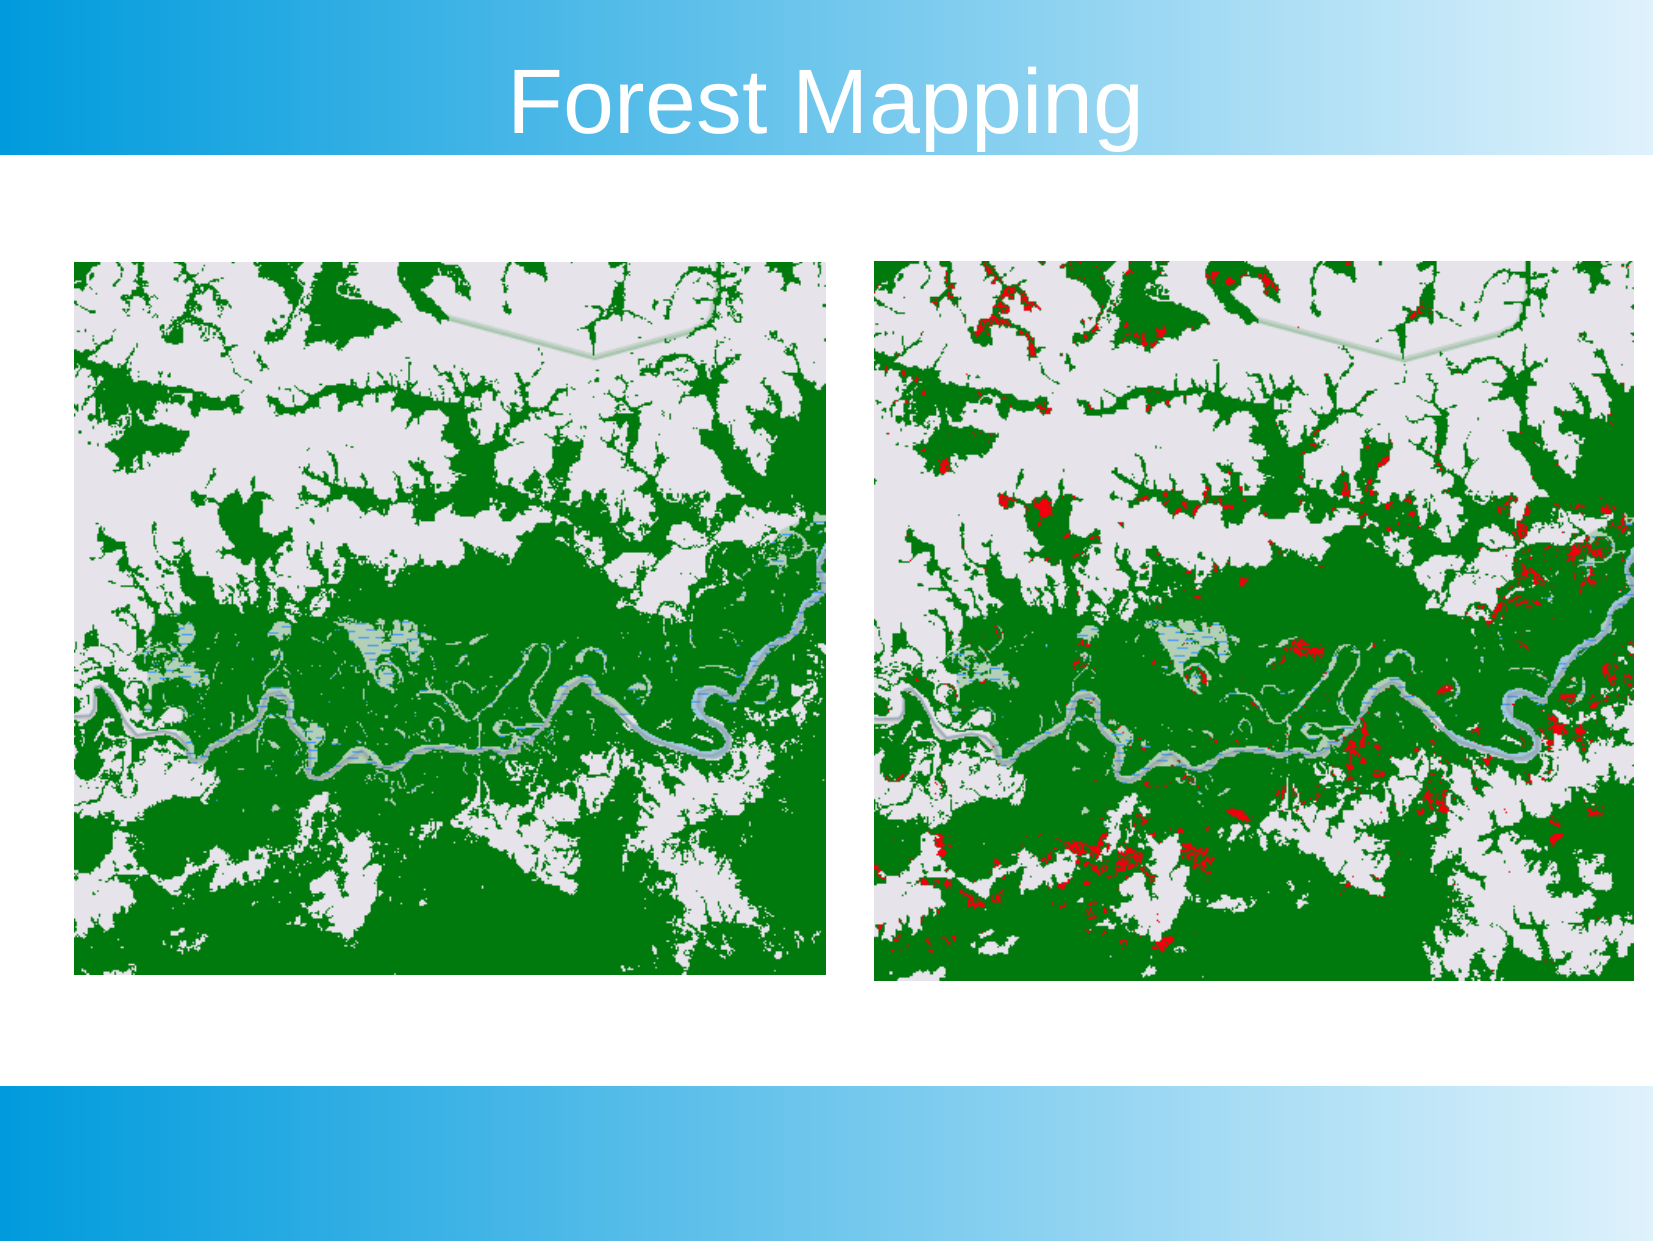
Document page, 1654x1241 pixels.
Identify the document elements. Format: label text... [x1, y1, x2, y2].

picture [74, 262, 826, 975]
title Forest Mapping [82, 49, 1571, 155]
picture [874, 261, 1634, 981]
